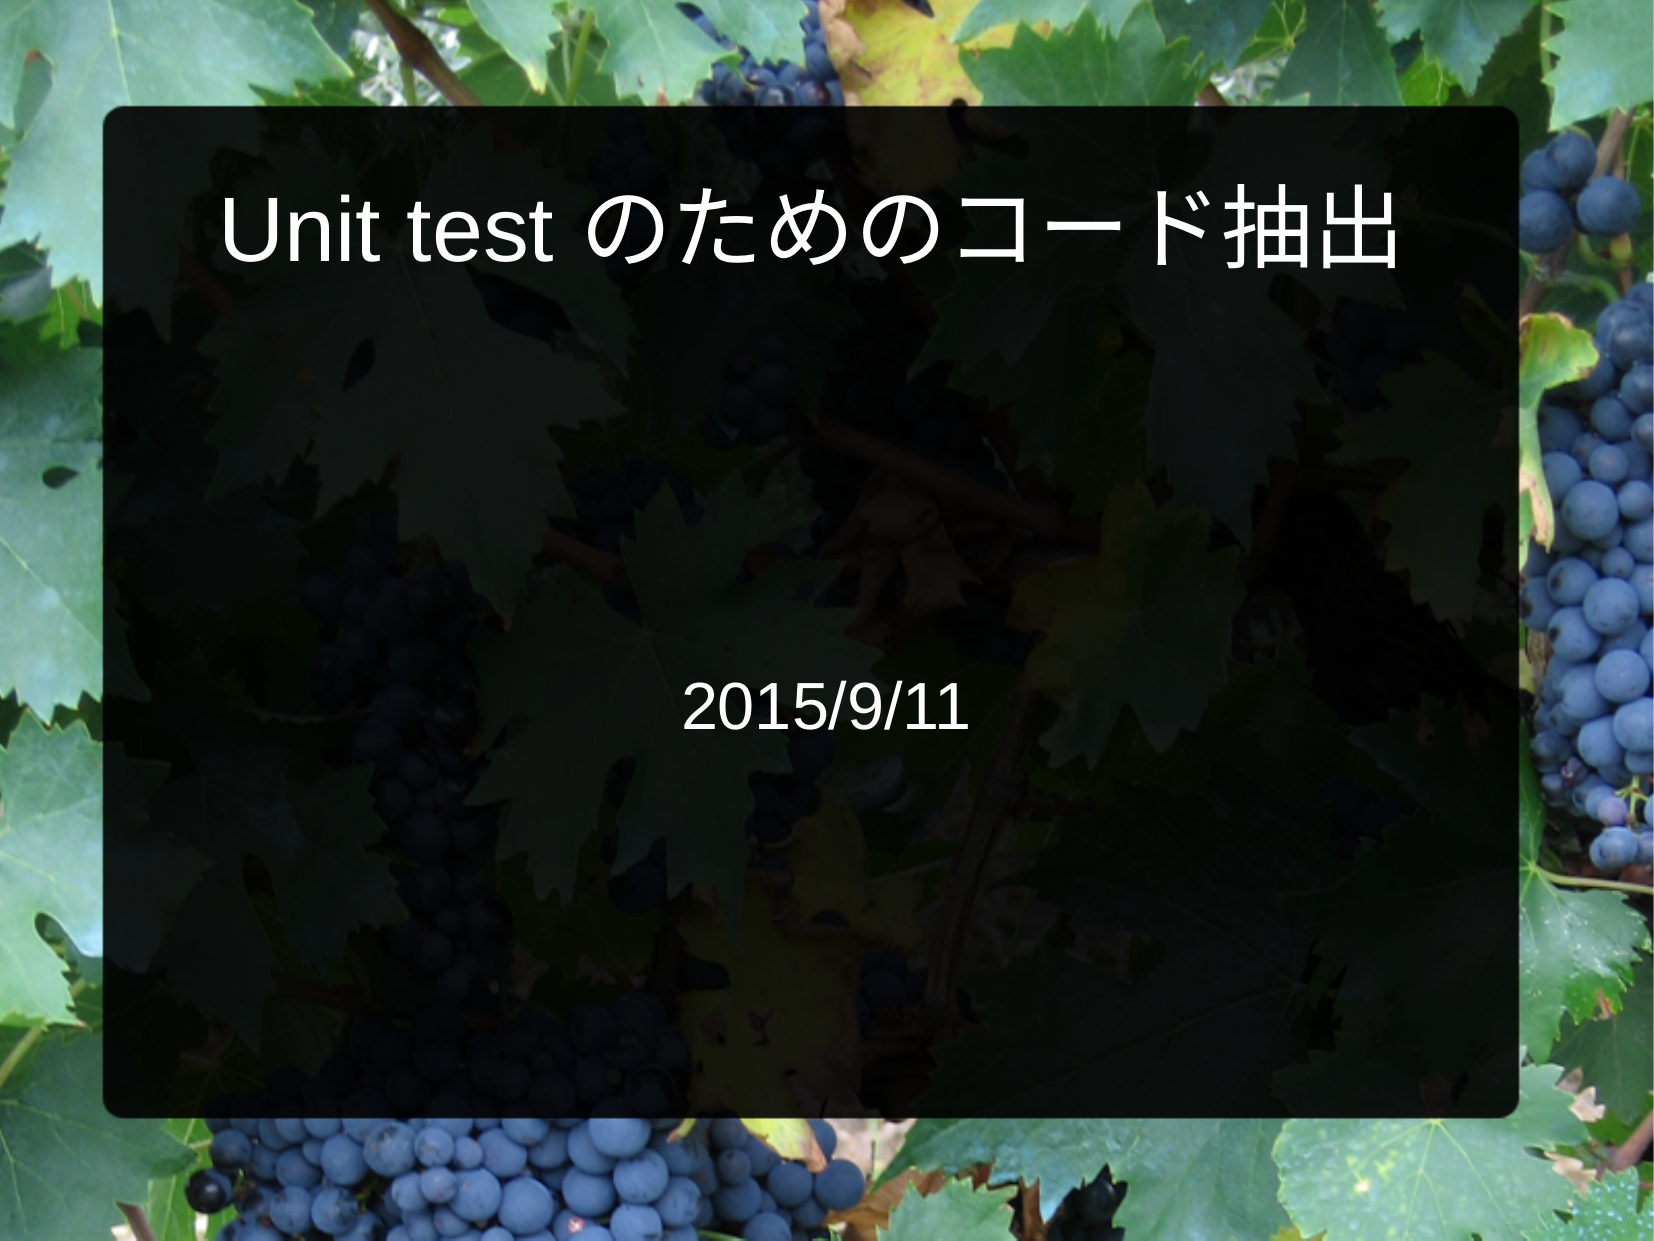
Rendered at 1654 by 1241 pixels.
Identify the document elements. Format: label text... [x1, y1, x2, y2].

title Unit test のためのコード抽出 [118, 117, 1506, 325]
subtitle 2015/9/11 [177, 383, 1477, 1104]
picture [0, 0, 1654, 1241]
